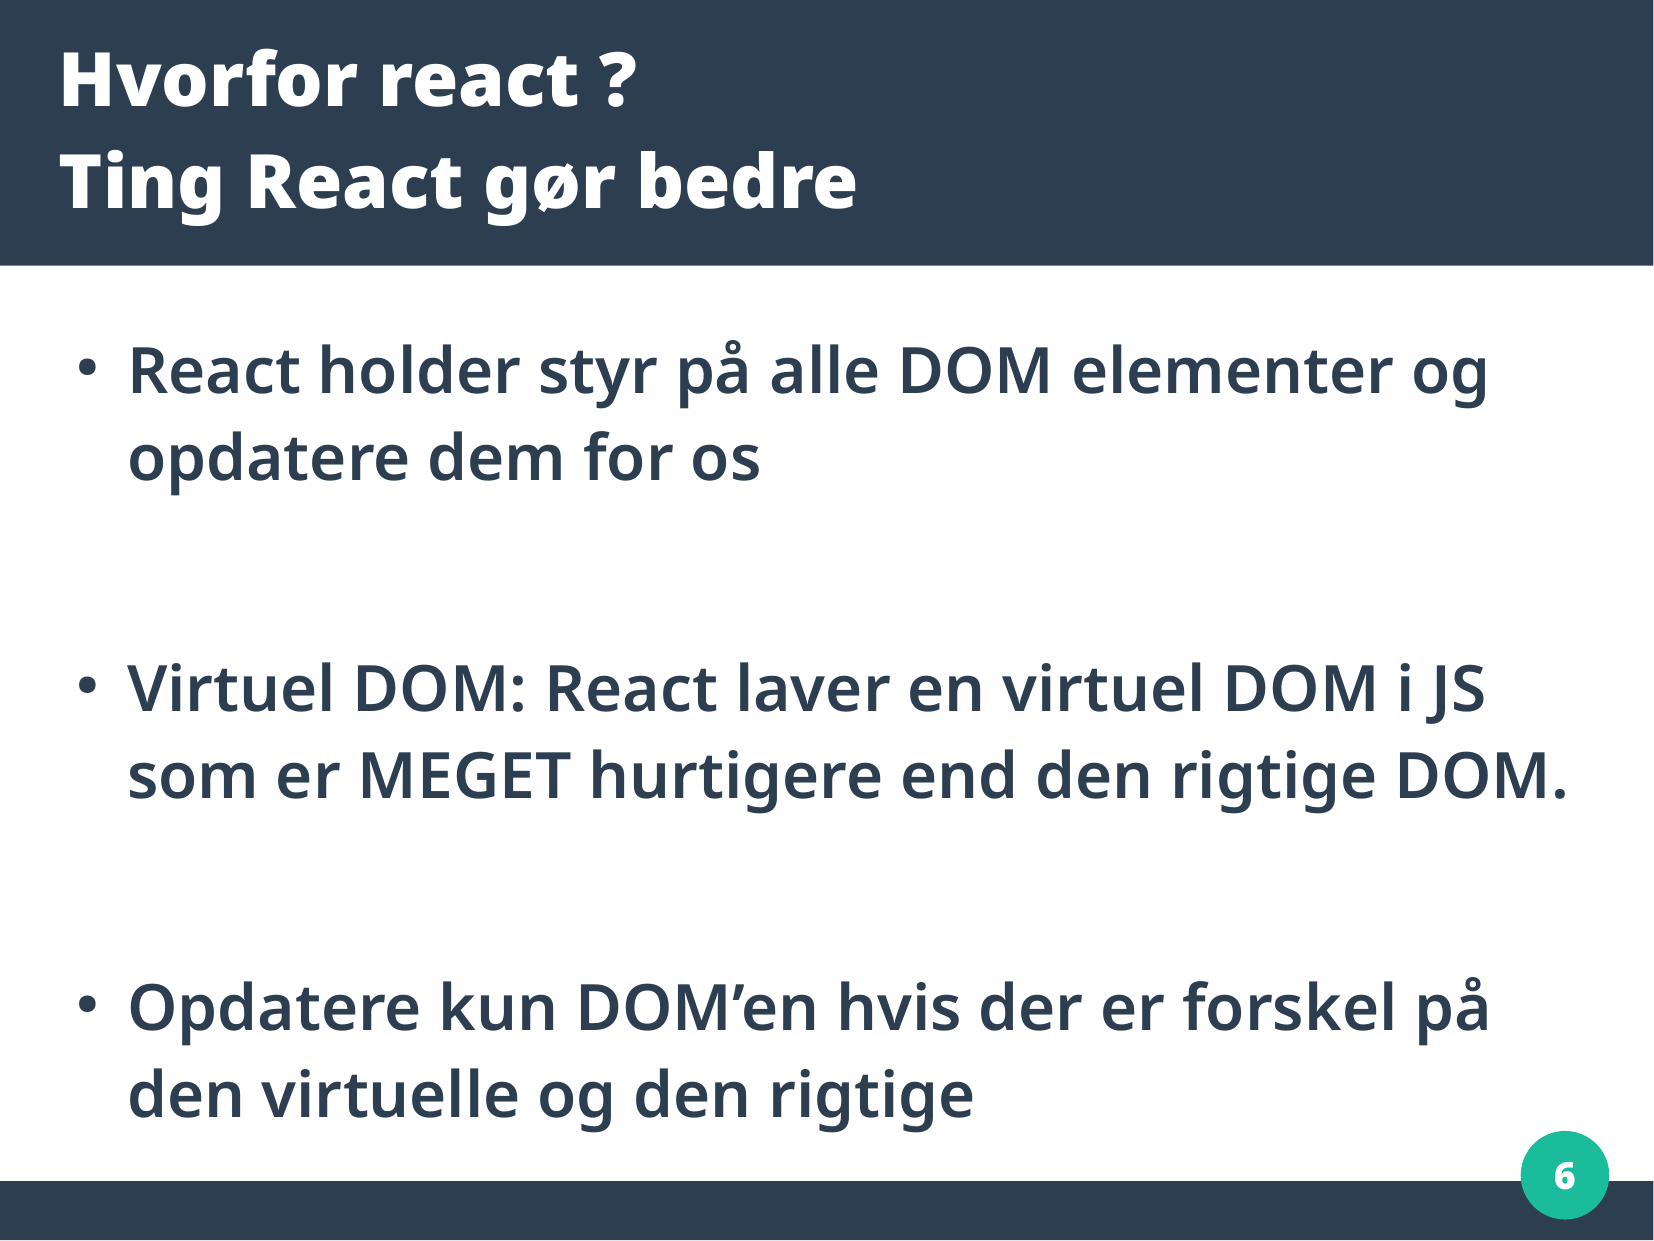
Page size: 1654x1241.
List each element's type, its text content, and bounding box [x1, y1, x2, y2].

title Hvorfor react ? Ting React gør bedre [59, 49, 1595, 207]
list React holder styr på alle DOM elementer og opdatere dem for os Virtuel DOM: React laver en virtuel DOM i JS som er MEGET hurtigere end den rigtige DOM. Opdatere kun DOM’en hvis der er forskel på den virtuelle og den rigtige [59, 324, 1595, 1152]
